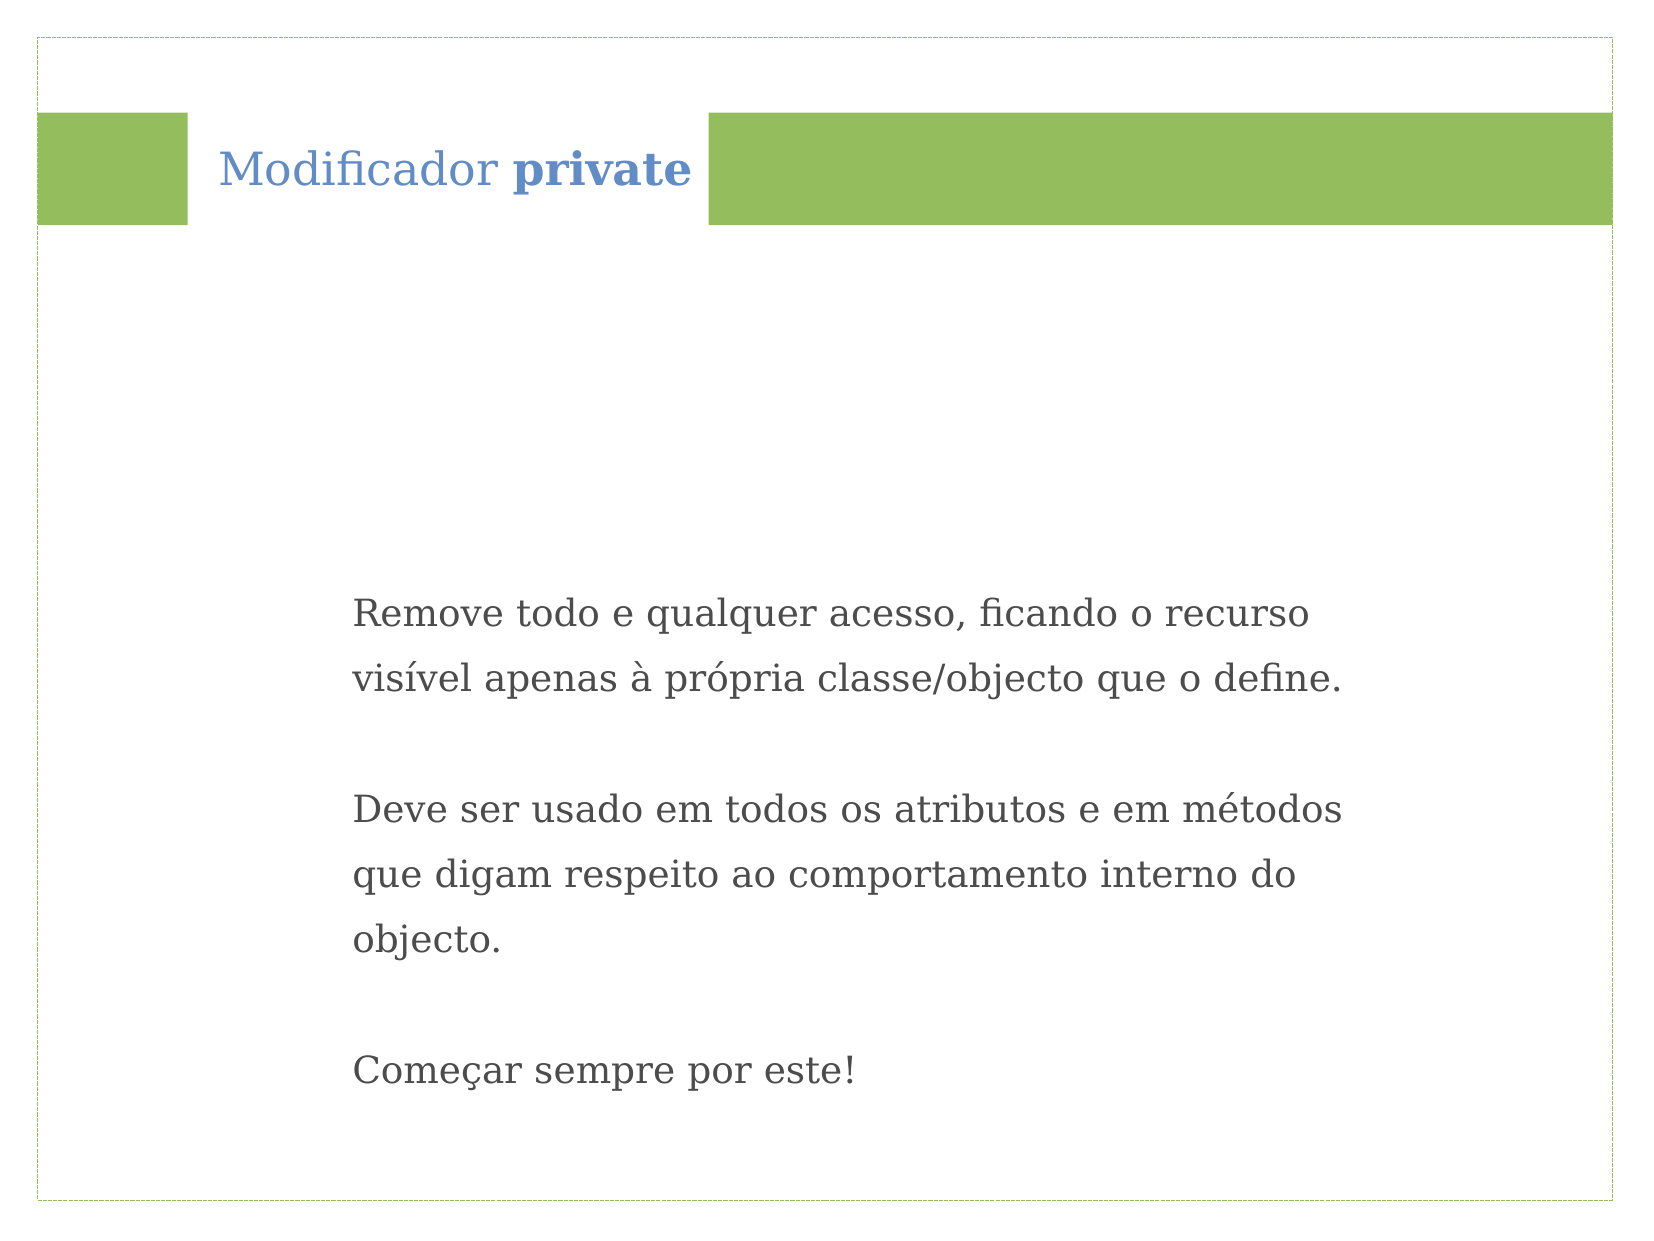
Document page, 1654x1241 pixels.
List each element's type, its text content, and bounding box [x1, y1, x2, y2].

text_box [708, 112, 1613, 226]
text_box [37, 112, 188, 226]
text_box Remove todo e qualquer acesso, ficando o recurso visível apenas à própria classe/objecto que o define. Deve ser usado em todos os atributos e em métodos que digam respeito ao comportamento interno do objecto. Começar sempre por este! [337, 562, 1426, 1088]
text_box Modificador private [203, 134, 709, 204]
